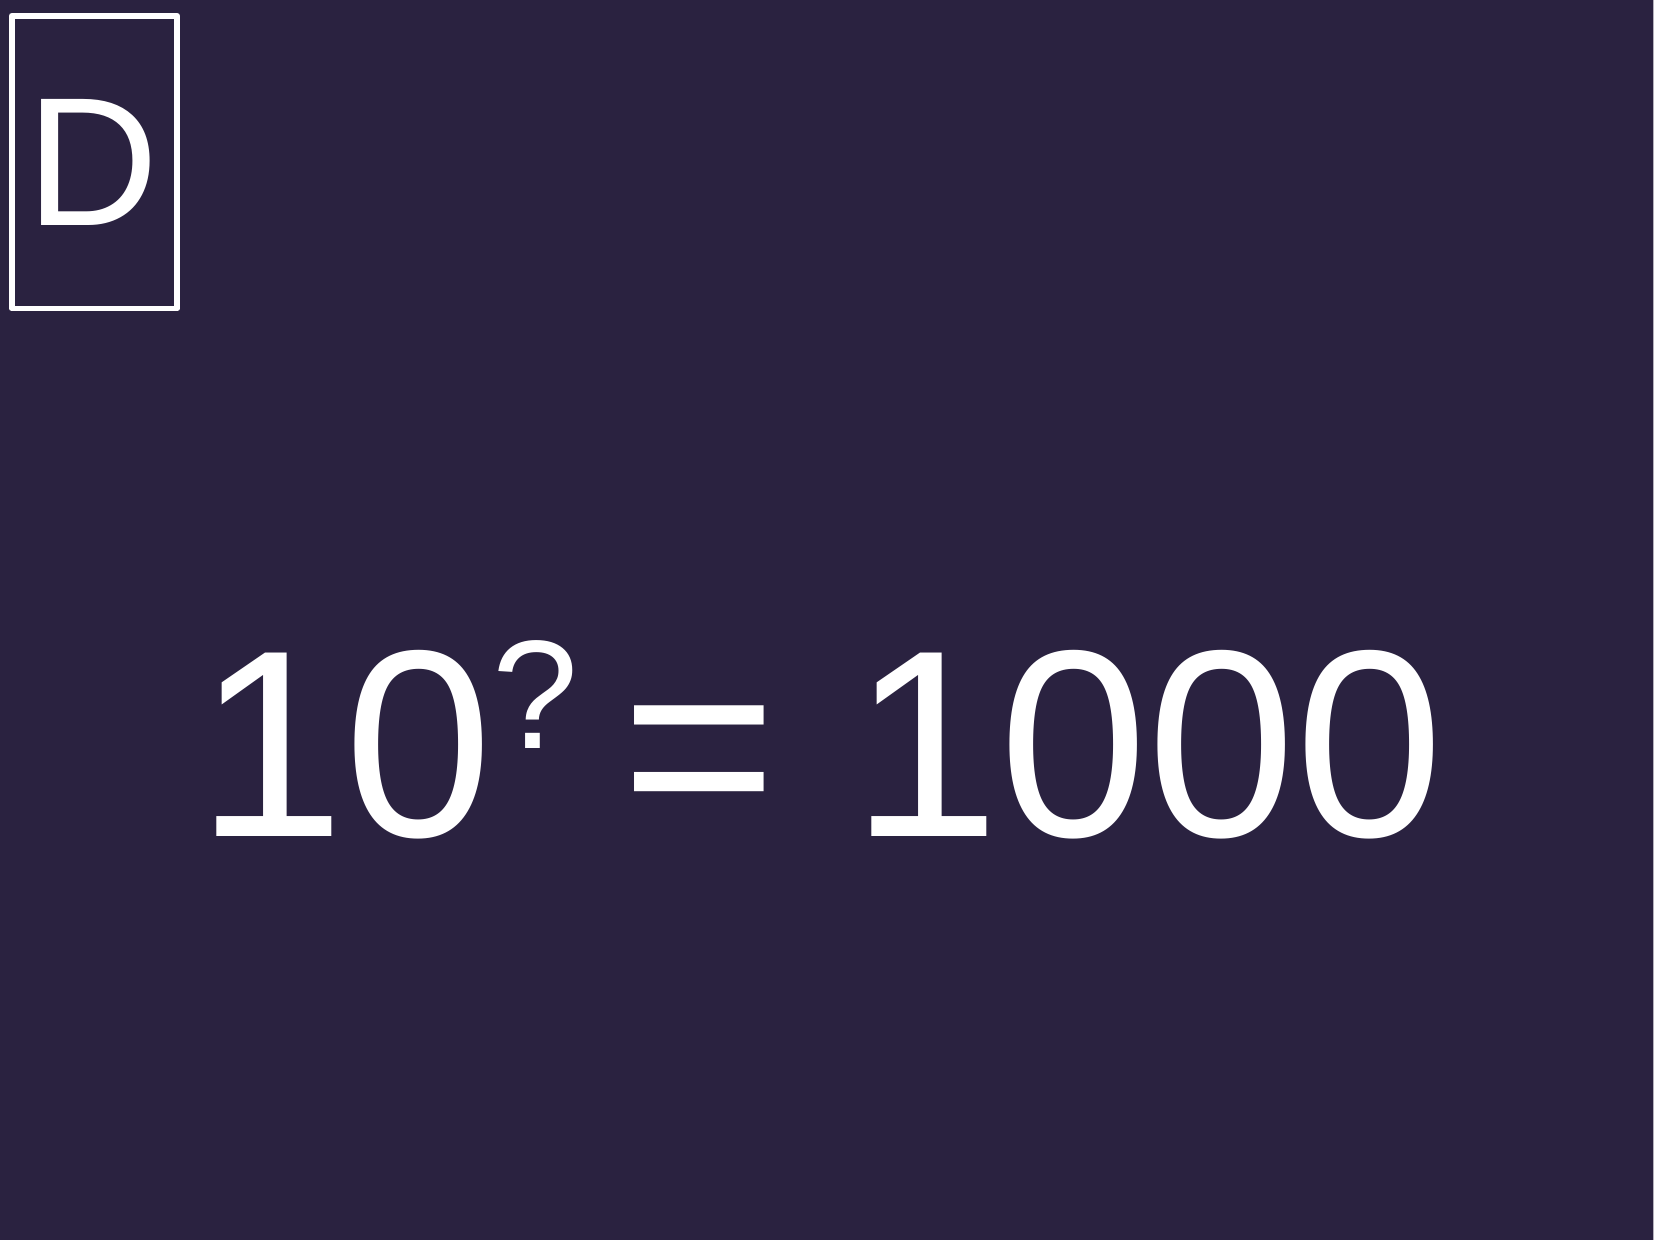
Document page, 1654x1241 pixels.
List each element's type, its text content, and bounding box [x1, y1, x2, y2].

text_box D [11, 15, 178, 309]
title 10? = 1000 [0, 507, 1648, 980]
